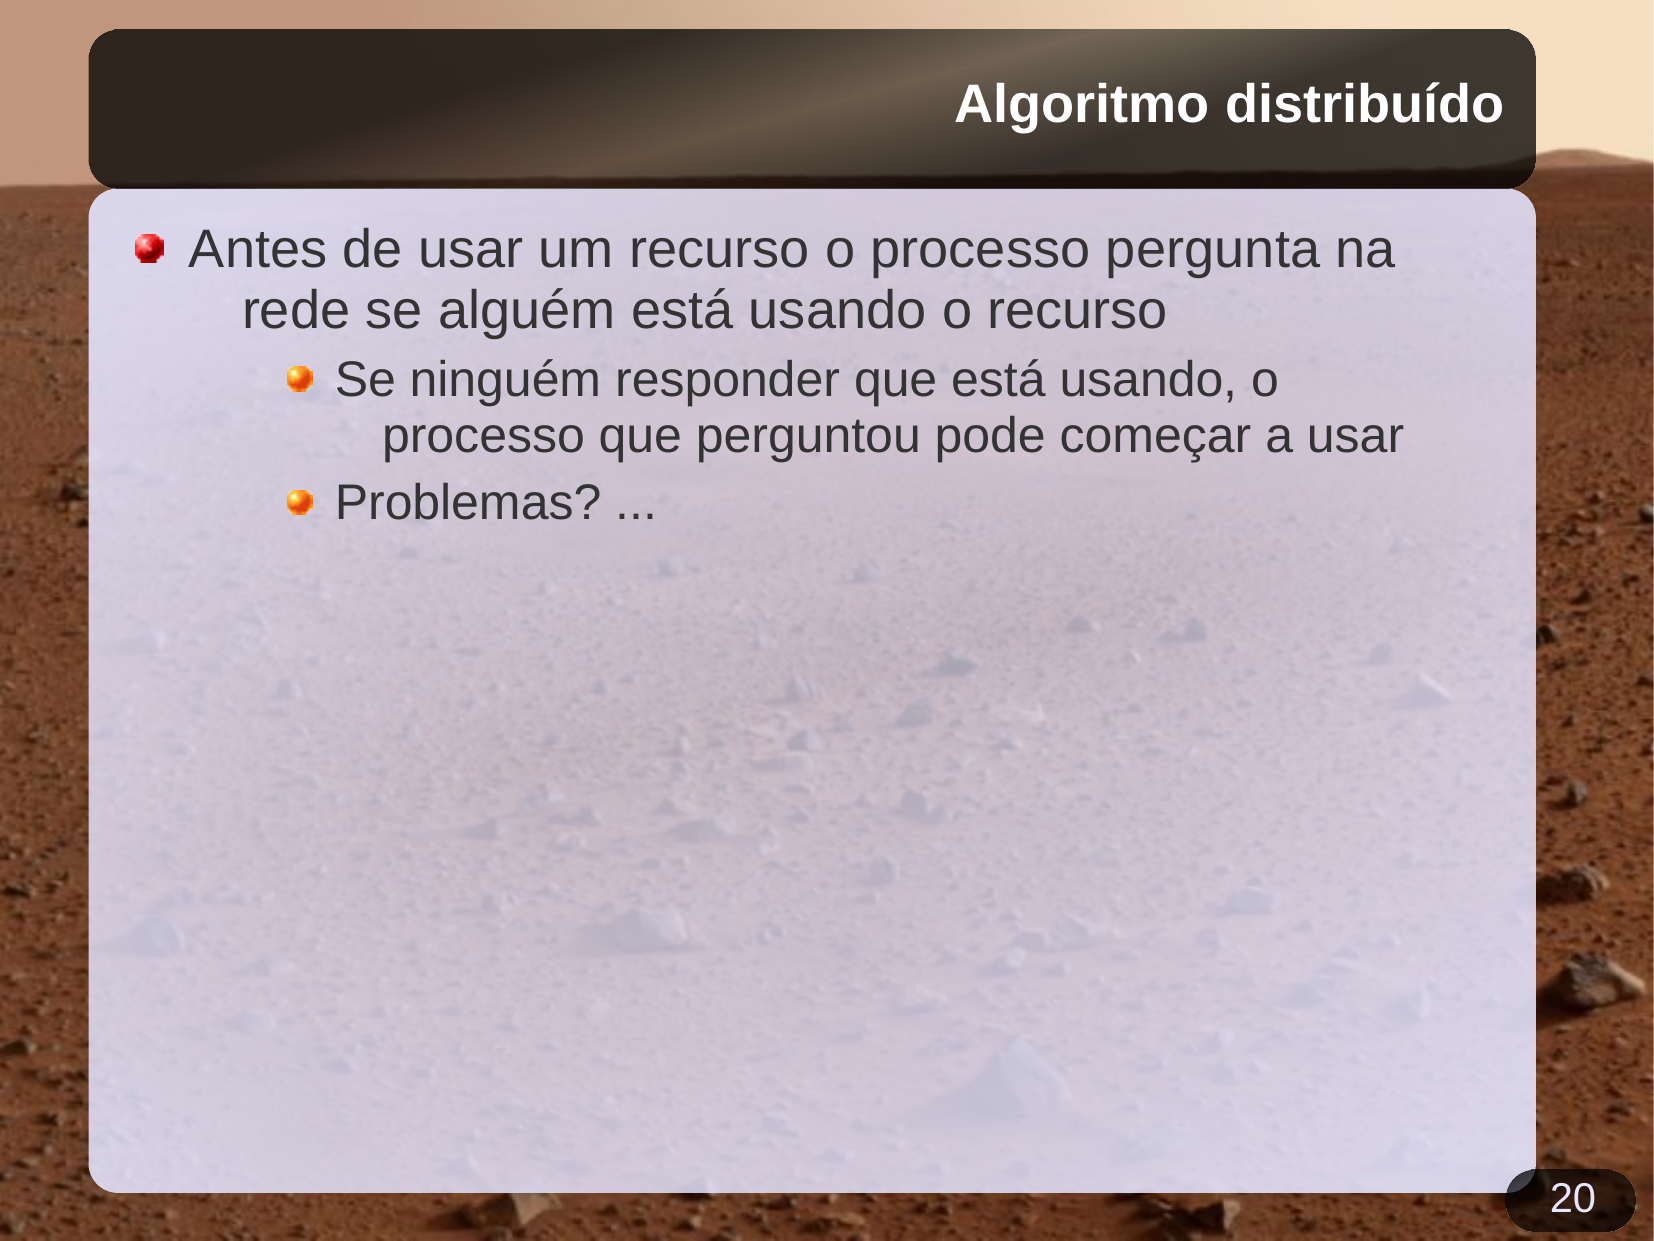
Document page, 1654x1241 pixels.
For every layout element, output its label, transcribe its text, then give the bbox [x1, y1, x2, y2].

list Antes de usar um recurso o processo pergunta na rede se alguém está usando o recurso Se ninguém responder que está usando, o processo que perguntou pode começar a usar Problemas? ... [118, 218, 1477, 1164]
picture [0, 0, 1654, 1241]
title Algoritmo distribuído [118, 59, 1506, 148]
